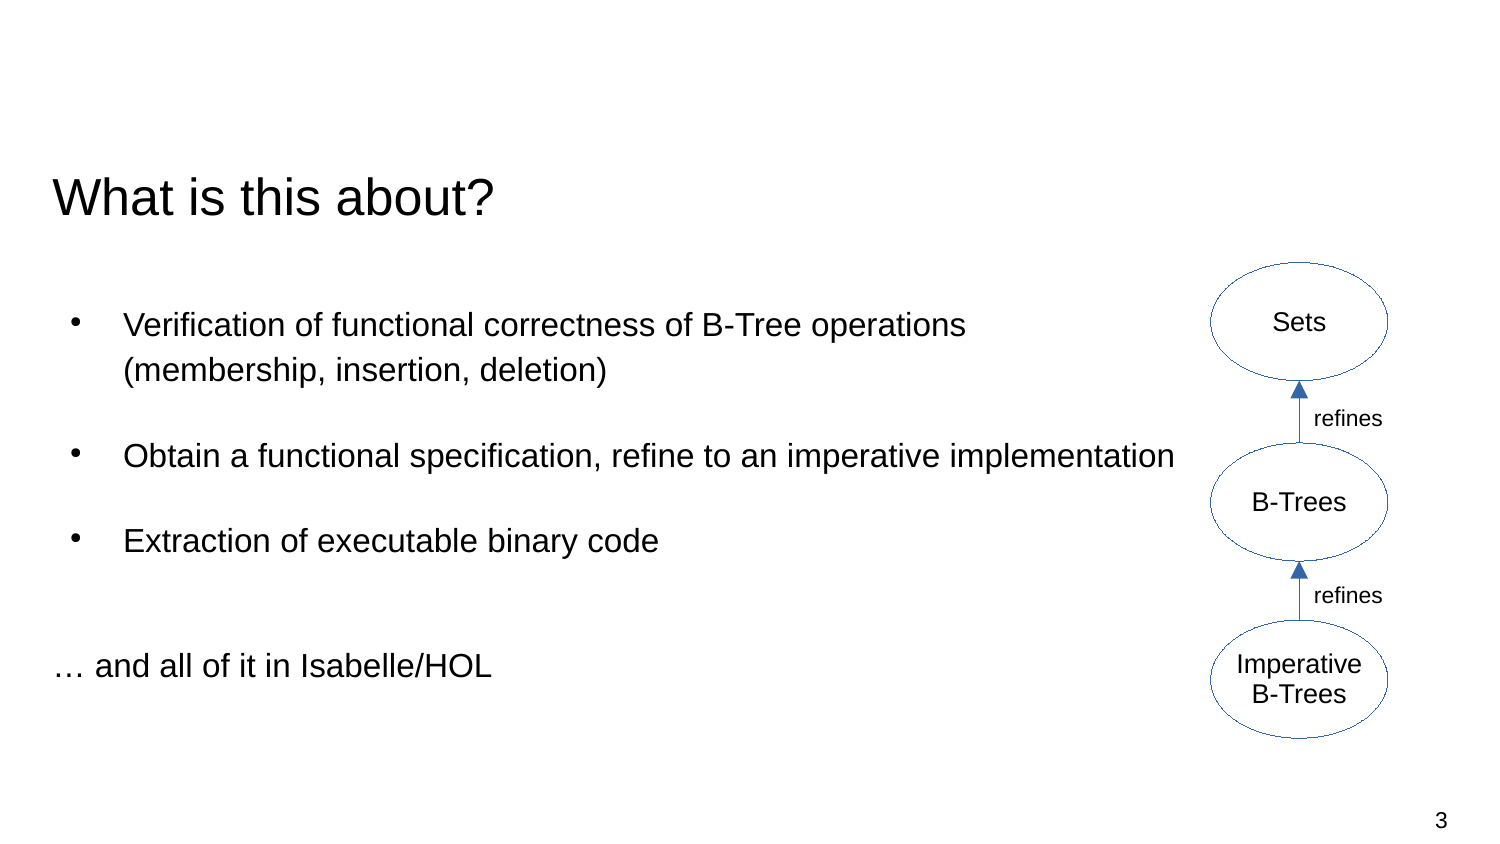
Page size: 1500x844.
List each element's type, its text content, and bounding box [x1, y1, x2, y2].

text_box refines [1299, 575, 1418, 621]
list Verification of functional correctness of B-Tree operations (membership, insertion, deletion) Obtain a functional specification, refine to an imperative implementation Extraction of executable binary code … and all of it in Isabelle/HOL [52, 262, 1211, 771]
title What is this about? [52, 159, 1449, 227]
text_box refines [1299, 397, 1418, 443]
text_box Sets [1210, 262, 1388, 381]
text_box Imperative B-Trees [1210, 620, 1388, 739]
text_box B-Trees [1210, 442, 1388, 562]
